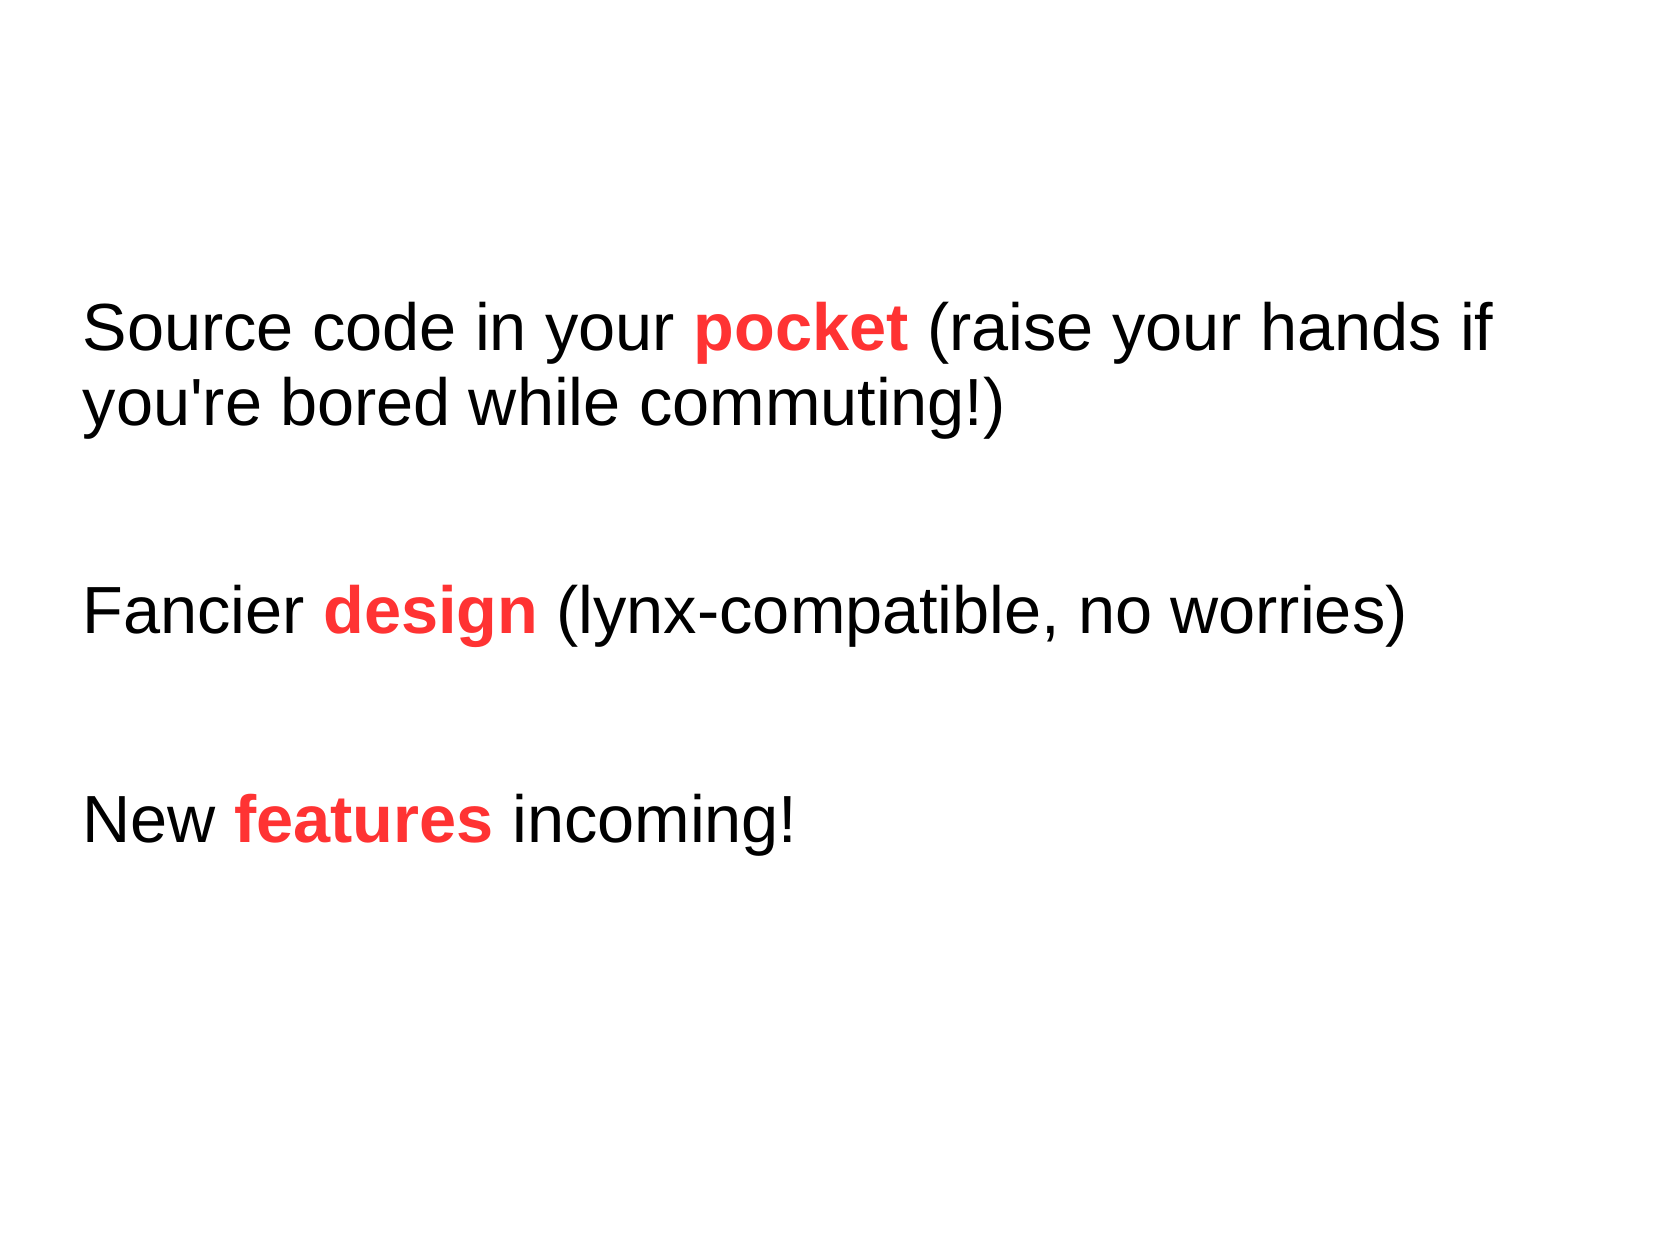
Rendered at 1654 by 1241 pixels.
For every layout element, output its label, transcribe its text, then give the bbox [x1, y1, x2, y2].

list Source code in your pocket (raise your hands if you're bored while commuting!) Fancier design (lynx-compatible, no worries) New features incoming! [82, 290, 1571, 1010]
